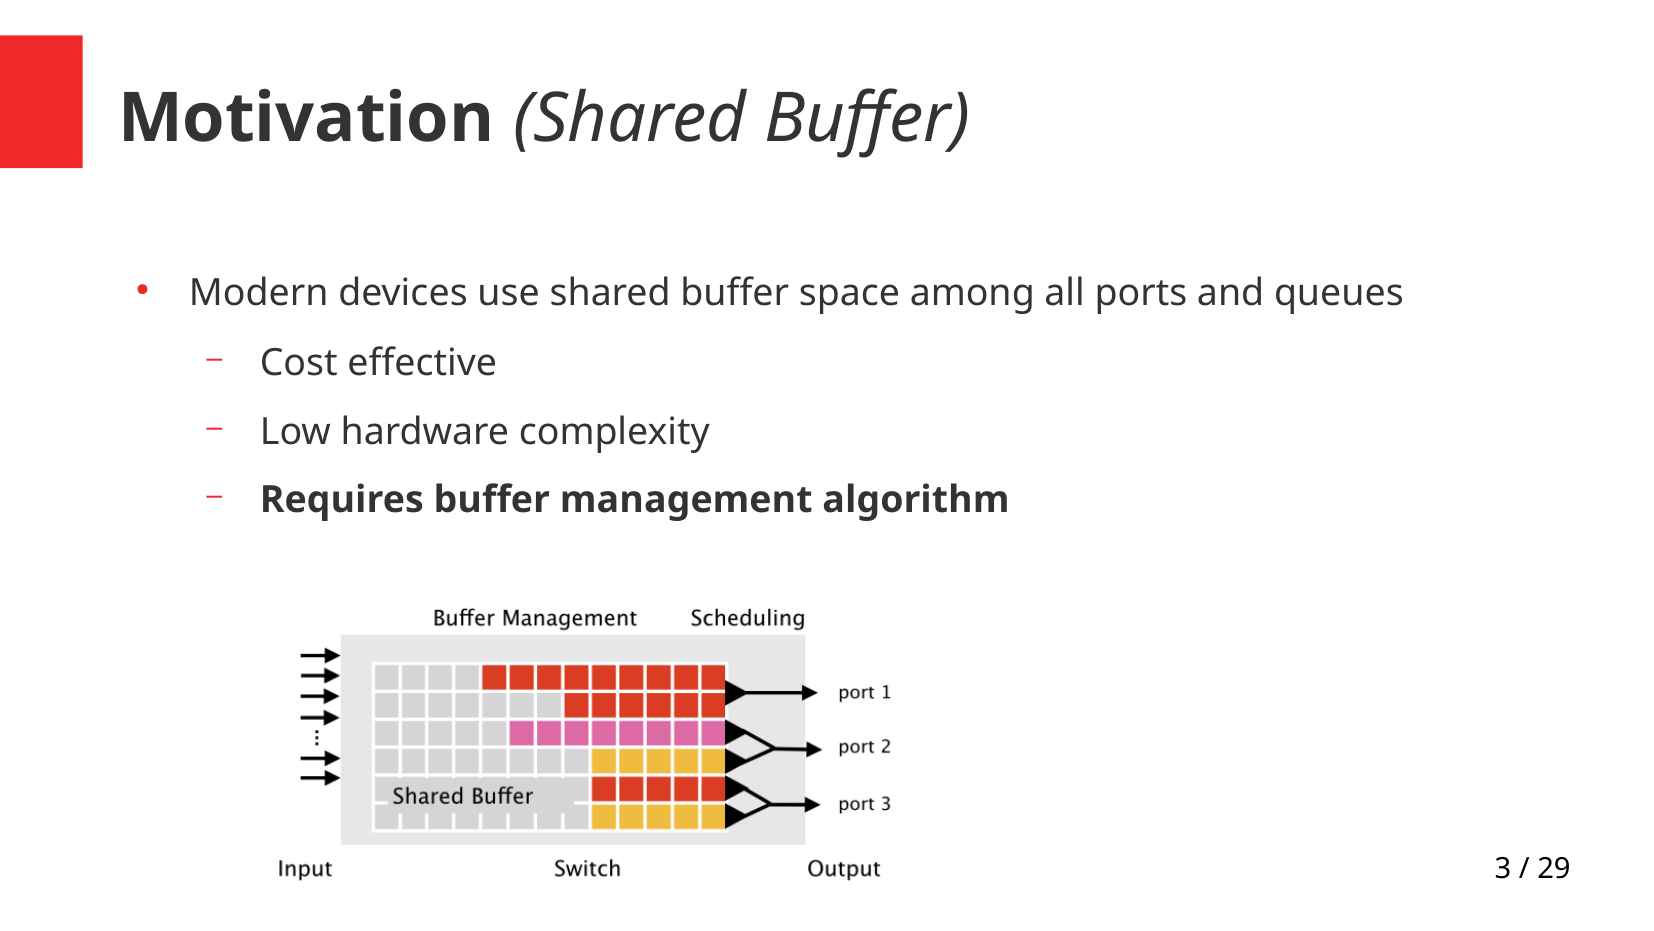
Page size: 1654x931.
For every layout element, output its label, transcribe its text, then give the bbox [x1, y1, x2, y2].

list Modern devices use shared buffer space among all ports and queues Cost effective Low hardware complexity Requires buffer management algorithm [118, 265, 1536, 806]
title Motivation (Shared Buffer) [118, 36, 1571, 193]
picture [265, 575, 916, 886]
